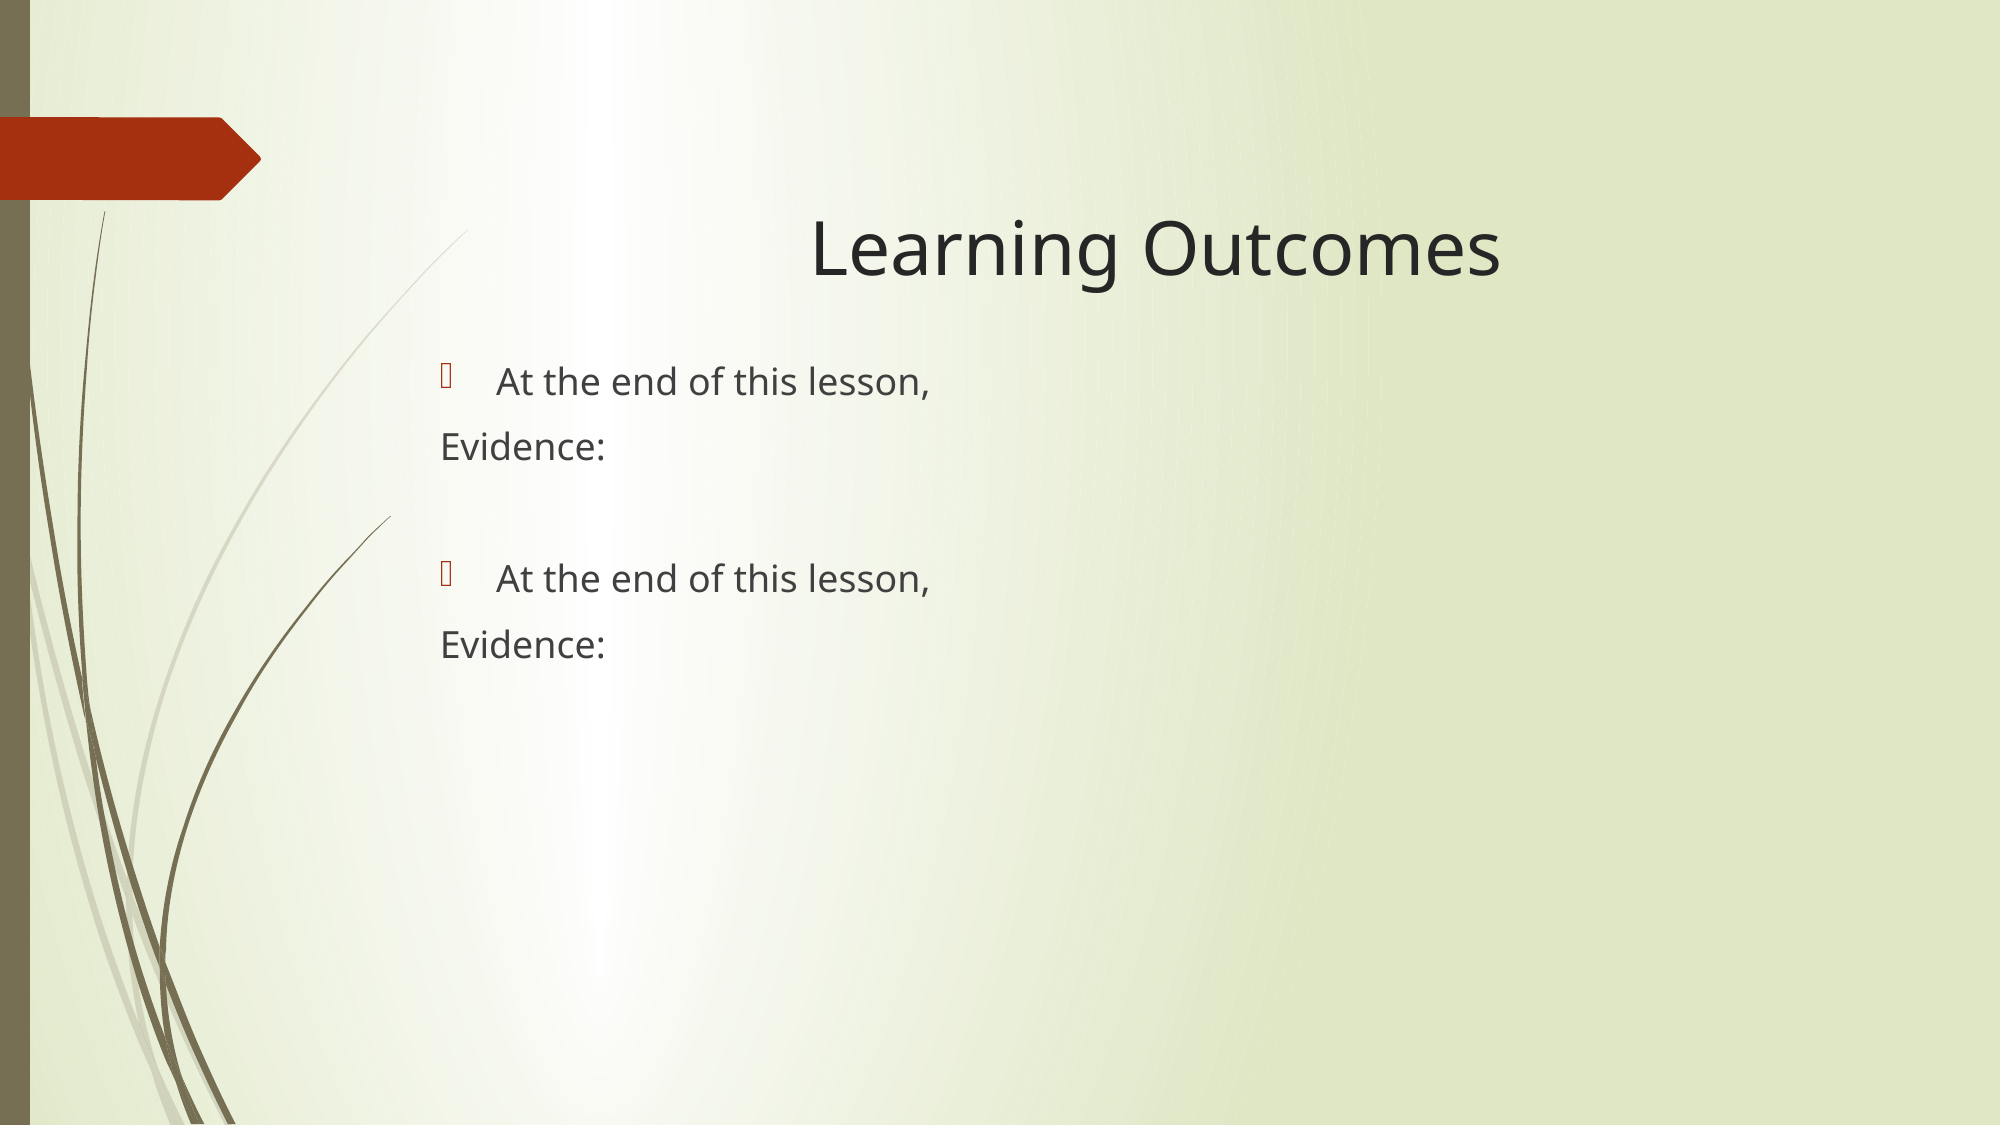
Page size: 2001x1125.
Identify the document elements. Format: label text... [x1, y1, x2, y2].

list At the end of this lesson, Evidence: At the end of this lesson, Evidence: [424, 350, 1888, 970]
title Learning Outcomes [425, 102, 1888, 313]
